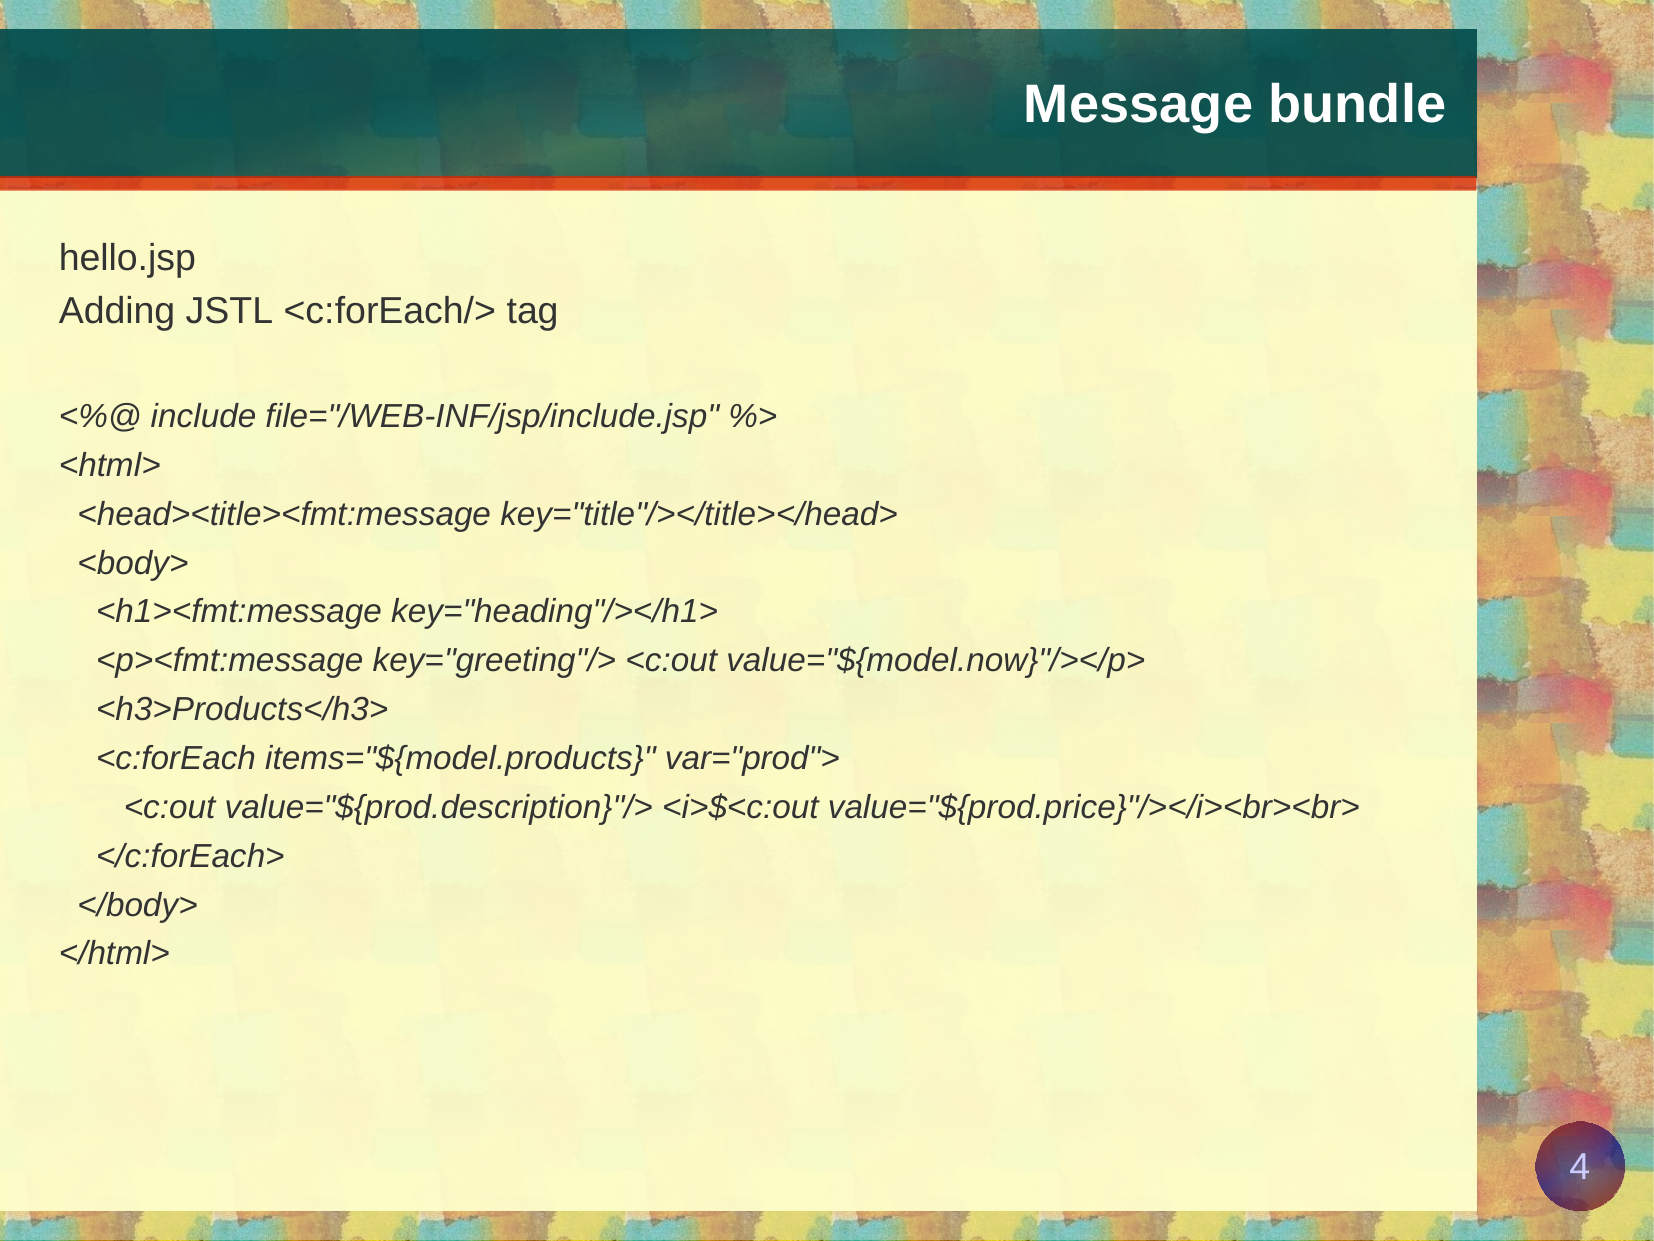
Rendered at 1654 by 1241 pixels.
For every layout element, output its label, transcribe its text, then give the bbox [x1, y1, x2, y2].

title Message bundle [29, 59, 1447, 148]
list hello.jsp Adding JSTL <c:forEach/> tag <%@ include file="/WEB-INF/jsp/include.jsp" %> <html> <head><title><fmt:message key="title"/></title></head> <body> <h1><fmt:message key="heading"/></h1> <p><fmt:message key="greeting"/> <c:out value="${model.now}"/></p> <h3>Products</h3> <c:forEach items="${model.products}" var="prod"> <c:out value="${prod.description}"/> <i>$<c:out value="${prod.price}"/></i><br><br> </c:forEach> </body> </html> [59, 236, 1418, 1182]
